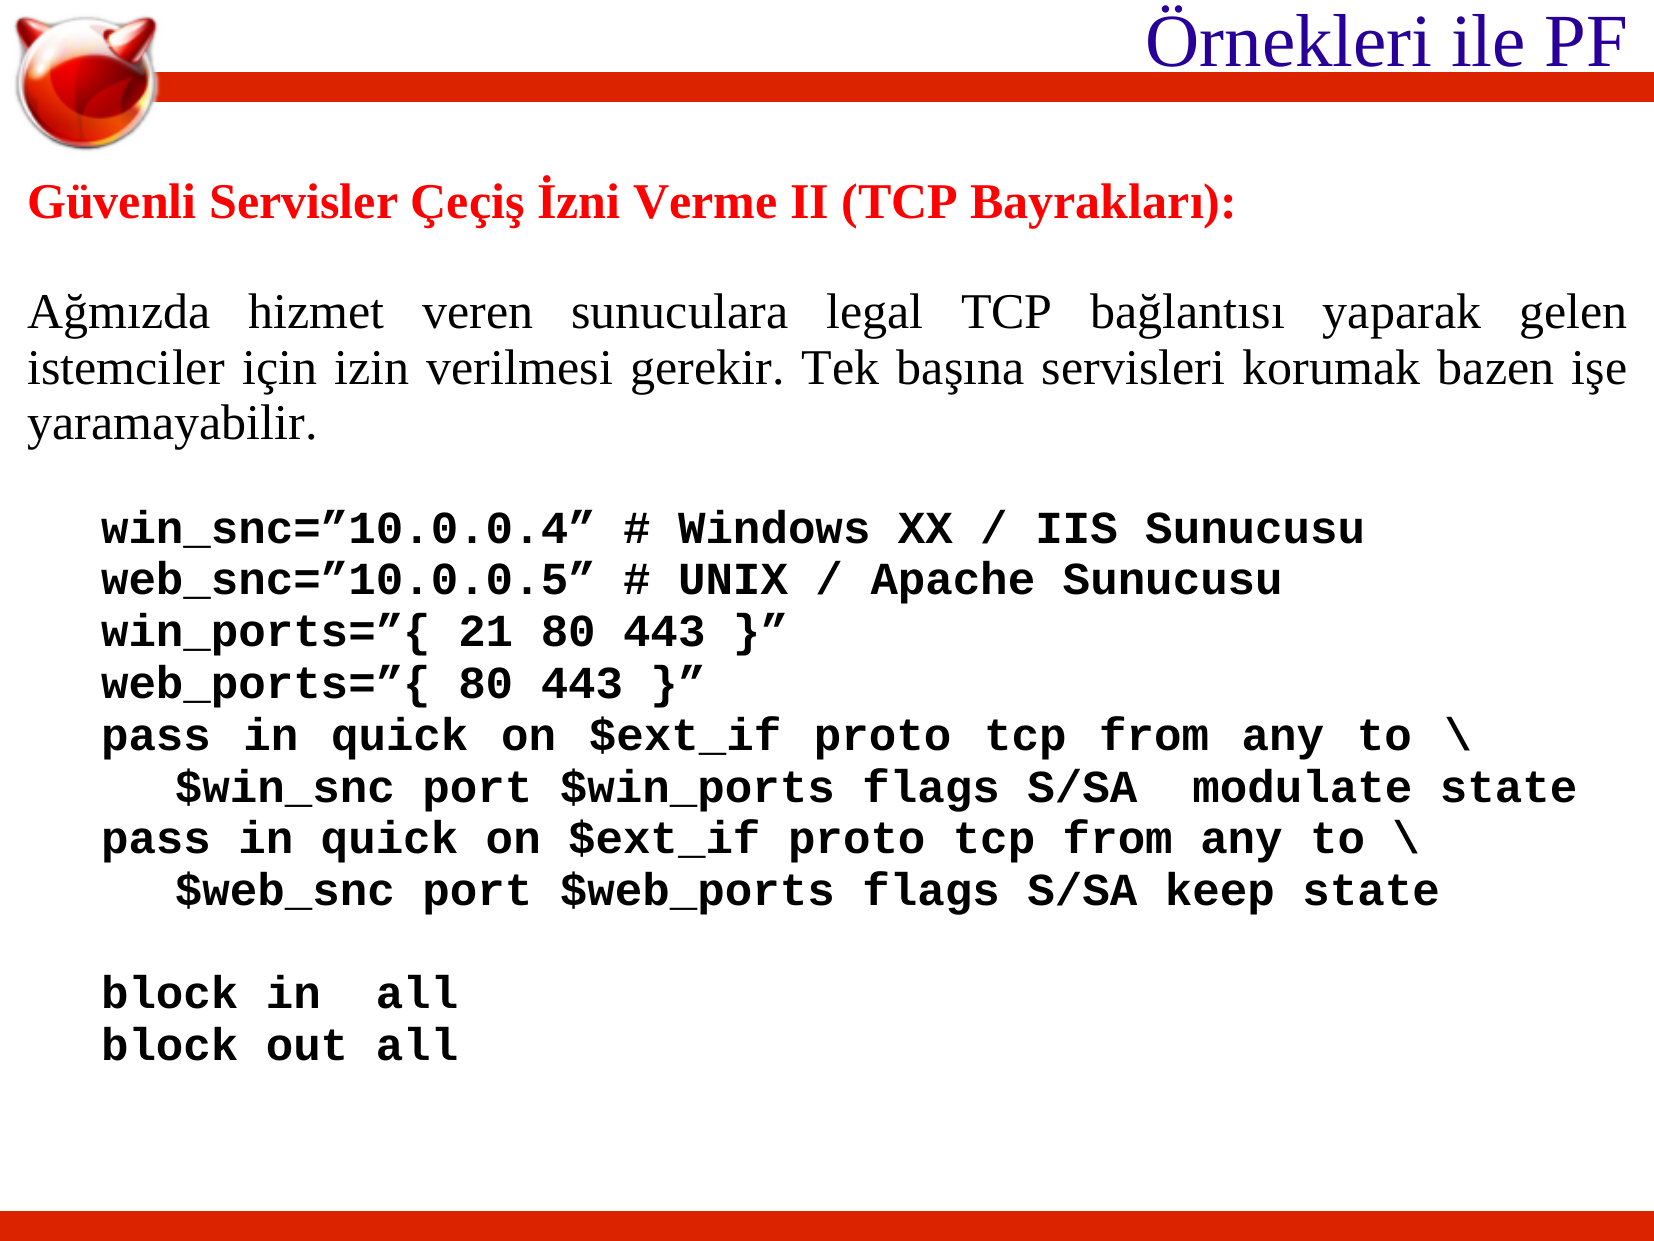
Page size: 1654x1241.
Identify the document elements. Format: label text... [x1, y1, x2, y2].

text_box Örnekleri ile PF [714, 0, 1648, 84]
picture [10, 12, 165, 154]
text_box [165, 72, 1654, 102]
text_box [0, 1211, 1654, 1241]
text_box Güvenli Servisler Çeçiş İzni Verme II (TCP Bayrakları): Ağmızda hizmet veren sunuculara legal TCP bağlantısı yaparak gelen istemciler için izin verilmesi gerekir. Tek başına servisleri korumak bazen işe yaramayabilir. win_snc=”10.0.0.4” # Windows XX / IIS Sunucusu web_snc=”10.0.0.5” # UNIX / Apache Sunucusu win_ports=”{ 21 80 443 }” web_ports=”{ 80 443 }” pass in quick on $ext_if proto tcp from any to \ $win_snc port $win_ports flags S/SA modulate state pass in quick on $ext_if proto tcp from any to \ $web_snc port $web_ports flags S/SA keep state block in all block out all [27, 173, 1630, 1081]
